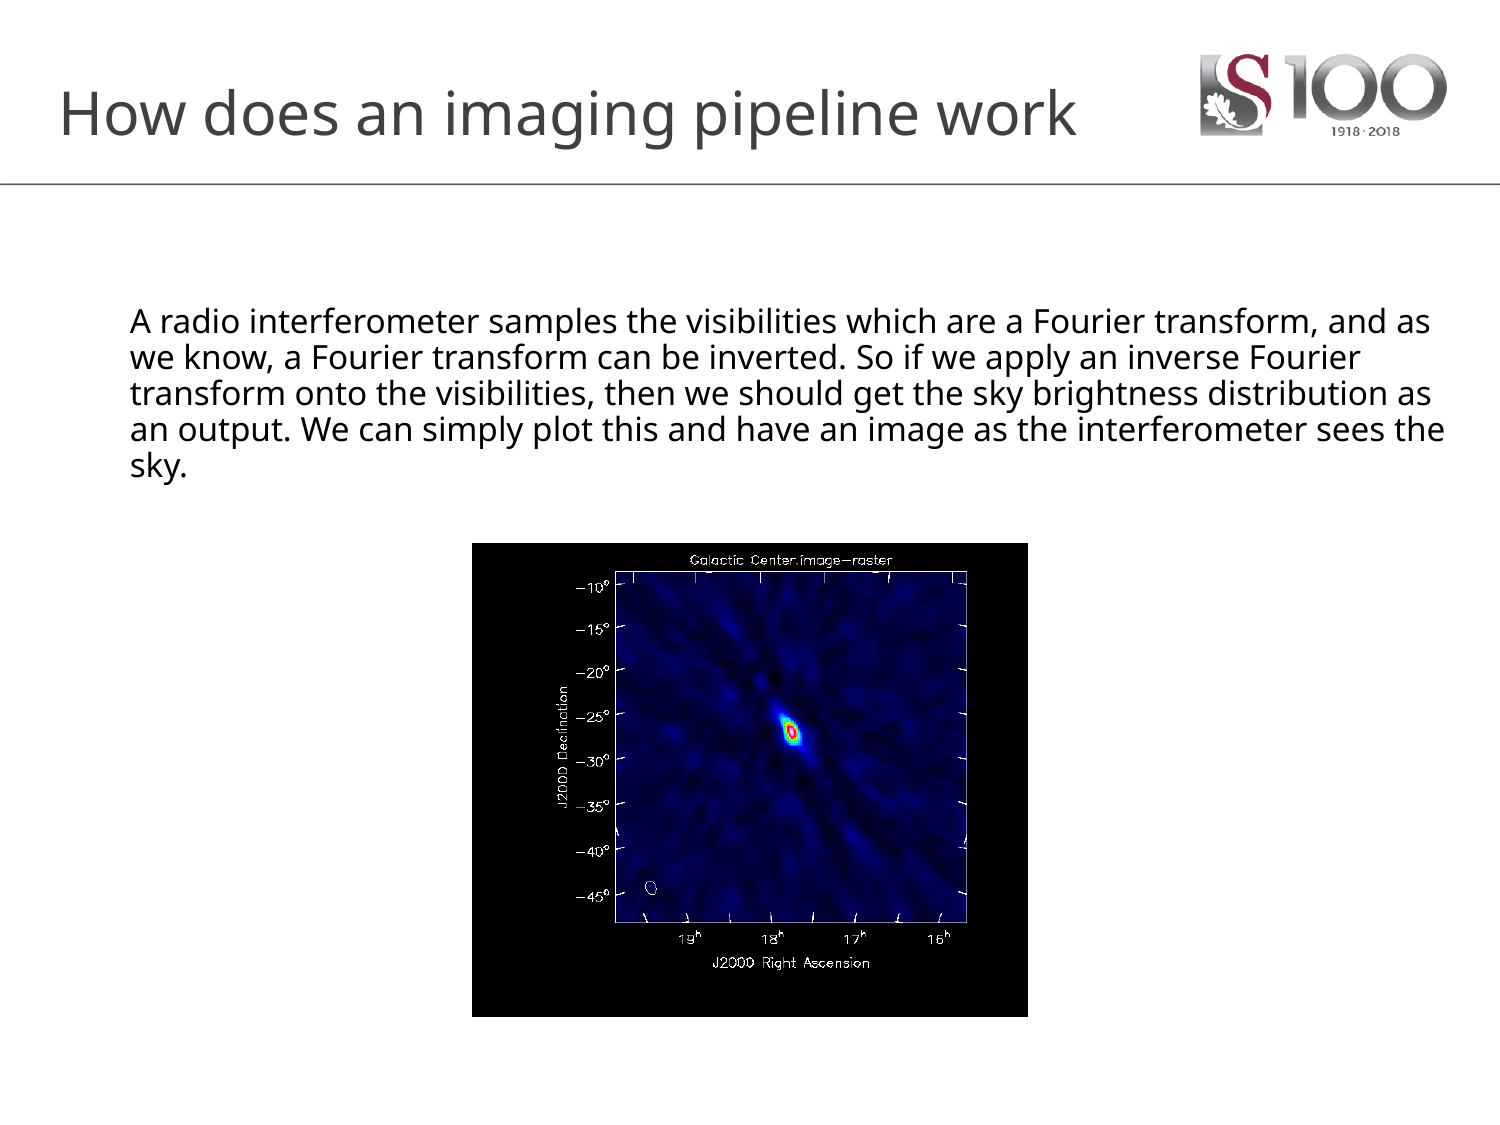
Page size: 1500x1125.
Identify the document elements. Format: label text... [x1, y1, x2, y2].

picture [0, 0, 1500, 1125]
list A radio interferometer samples the visibilities which are a Fourier transform, and as we know, a Fourier transform can be inverted. So if we apply an inverse Fourier transform onto the visibilities, then we should get the sky brightness distribution as an output. We can simply plot this and have an image as the interferometer sees the sky. [43, 227, 1470, 1003]
title How does an imaging pipeline work [43, 19, 1176, 156]
